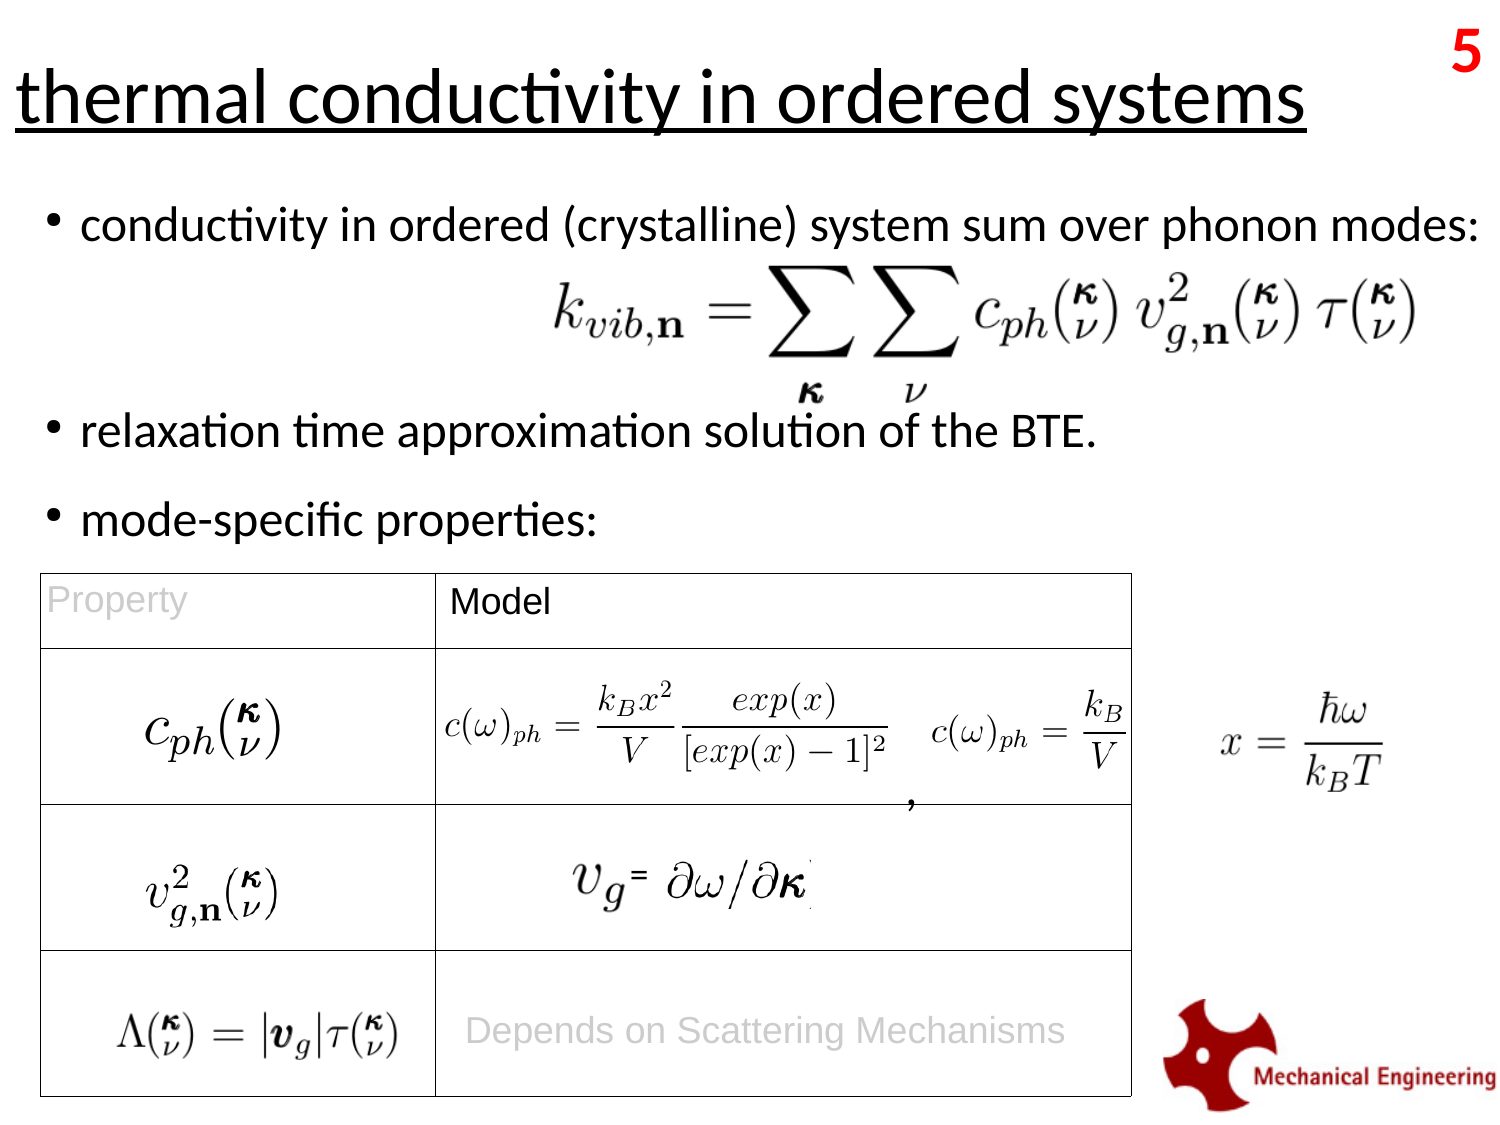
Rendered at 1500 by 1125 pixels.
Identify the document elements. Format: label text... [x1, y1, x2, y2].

text_box Depends on Scattering Mechanisms [450, 1001, 1147, 1059]
text_box , [855, 760, 946, 834]
picture [570, 856, 615, 921]
title thermal conductivity in ordered systems [0, 0, 1471, 186]
picture [135, 851, 286, 938]
text_box 5 [1436, 0, 1500, 93]
text_box relaxation time approximation solution of the BTE. [30, 390, 1500, 466]
table_header Model [436, 574, 1131, 648]
picture [135, 686, 286, 777]
table_cell [436, 805, 1131, 950]
picture [1162, 999, 1497, 1113]
table_cell [41, 649, 435, 804]
picture [917, 679, 1126, 777]
picture [676, 851, 811, 909]
picture [105, 992, 406, 1077]
text_box mode-specific properties: [30, 478, 1500, 554]
table_cell [41, 805, 435, 950]
table_cell [436, 951, 1131, 1096]
text_box = [615, 851, 676, 955]
table_cell [41, 951, 435, 1096]
picture [1200, 685, 1396, 806]
table_cell [436, 649, 1131, 804]
table_header Property [41, 574, 435, 648]
picture [444, 671, 895, 782]
picture [525, 259, 1426, 390]
text_box conductivity in ordered (crystalline) system sum over phonon modes: [30, 183, 1500, 259]
